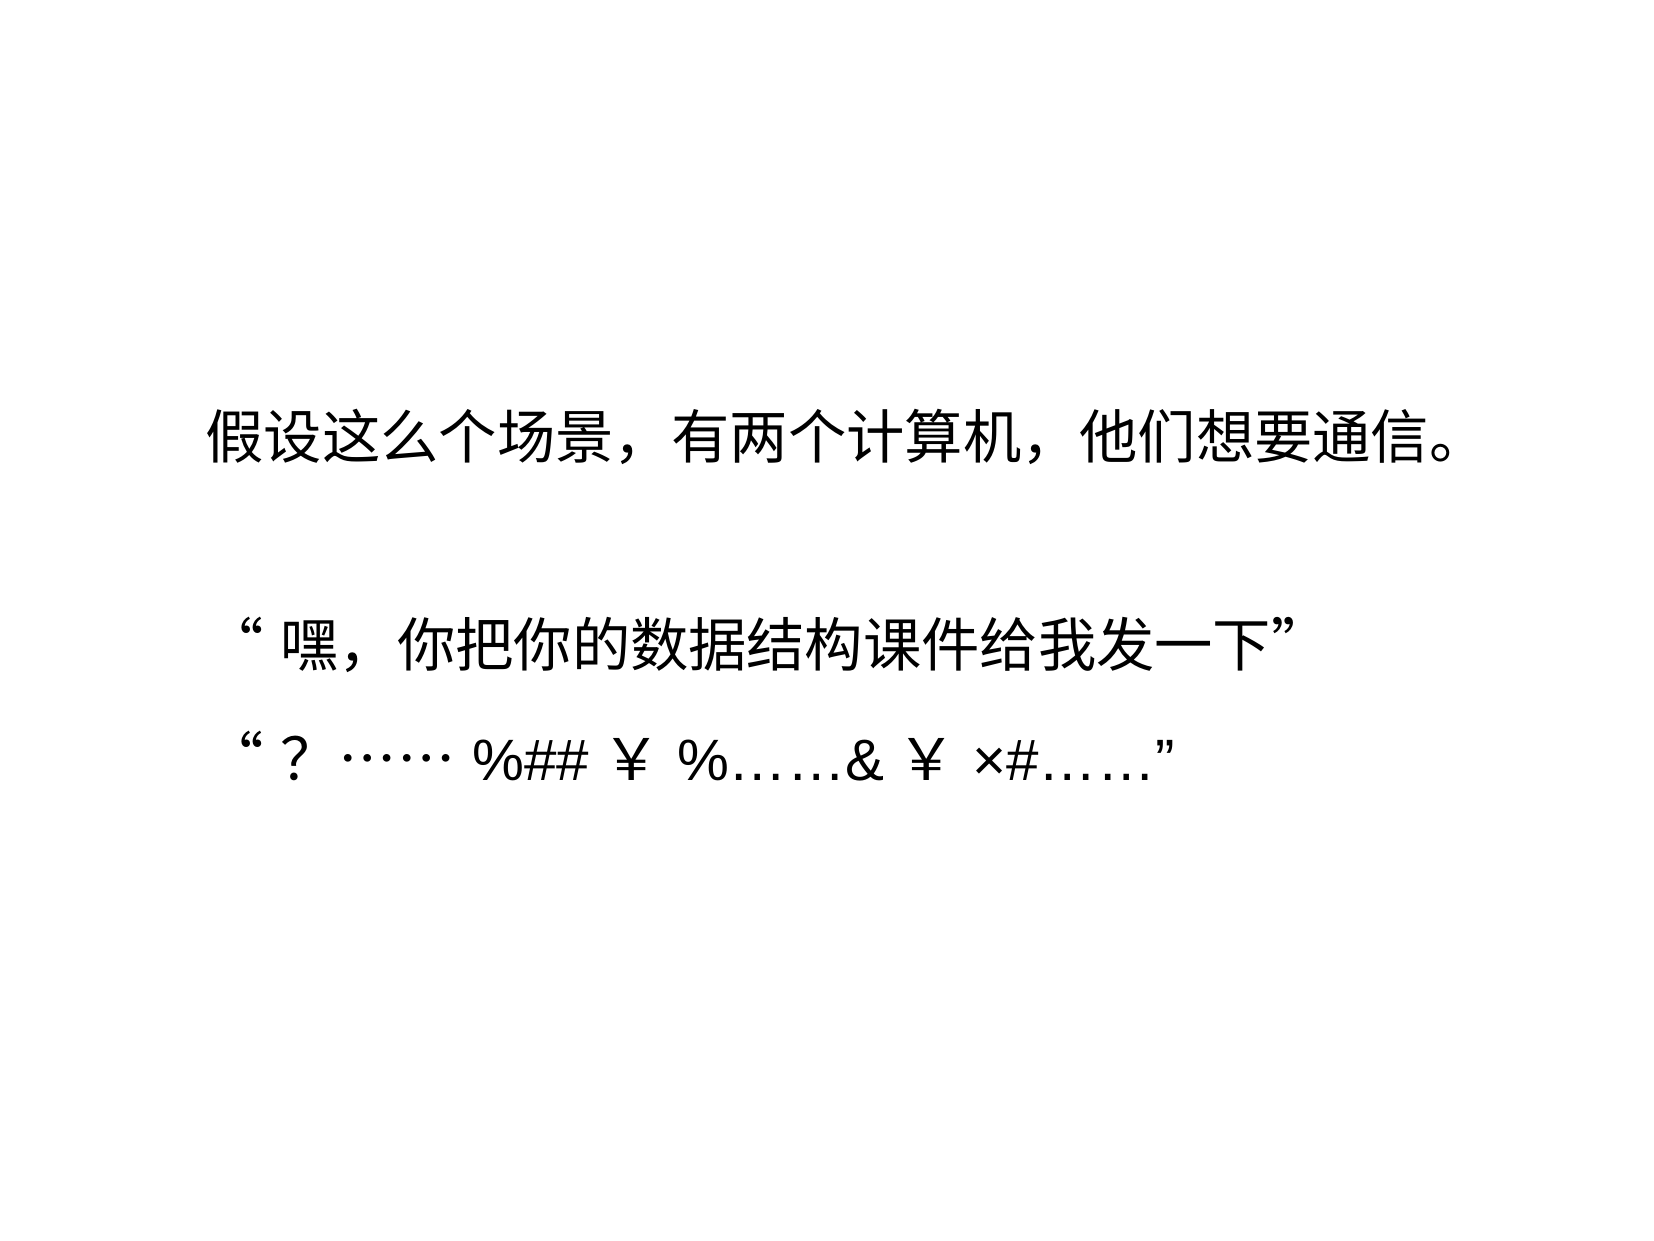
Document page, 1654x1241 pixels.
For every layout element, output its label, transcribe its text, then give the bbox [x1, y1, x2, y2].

list 假设这么个场景，有两个计算机，他们想要通信。 “嘿，你把你的数据结构课件给我发一下” “？……%##￥%……&￥×#……” [135, 390, 1624, 1111]
